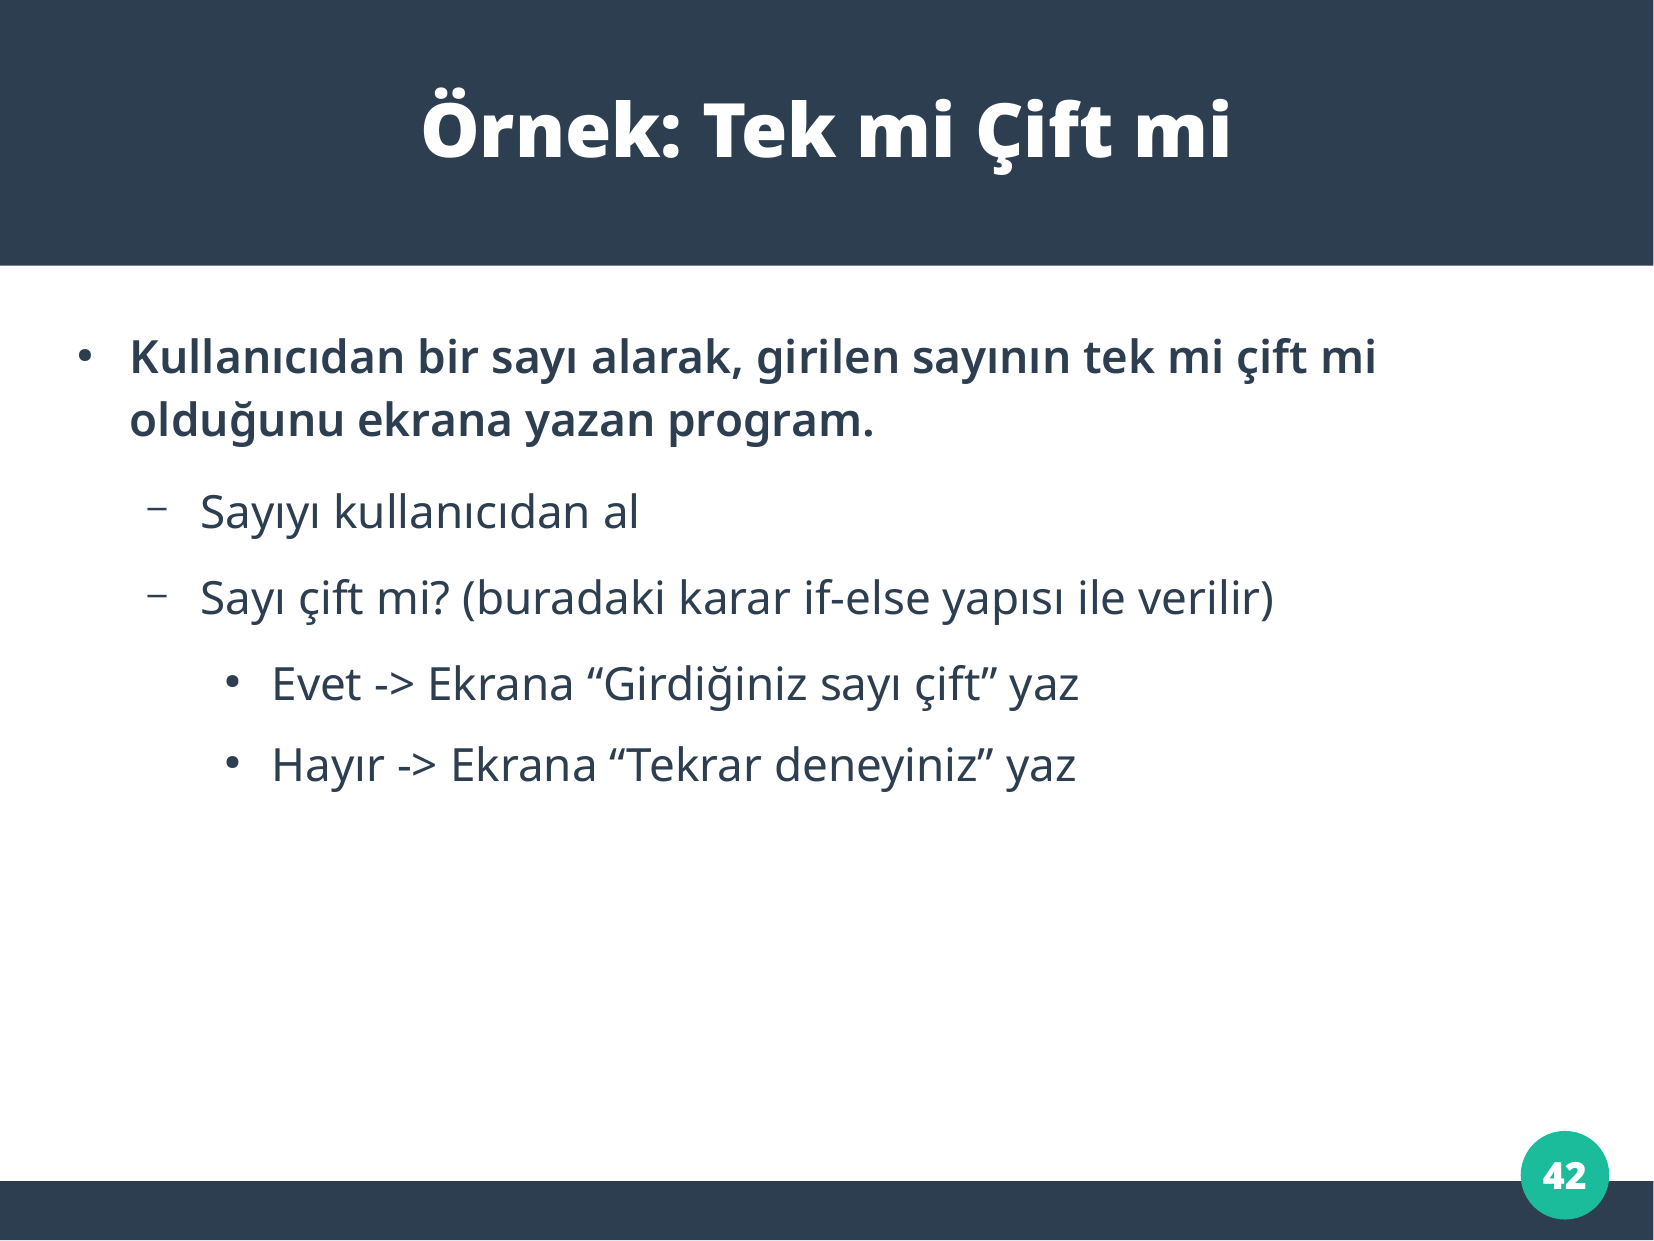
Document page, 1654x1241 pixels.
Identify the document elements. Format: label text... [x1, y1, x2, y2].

title Örnek: Tek mi Çift mi [59, 49, 1595, 207]
list Kullanıcıdan bir sayı alarak, girilen sayının tek mi çift mi olduğunu ekrana yazan program. Sayıyı kullanıcıdan al Sayı çift mi? (buradaki karar if-else yapısı ile verilir) Evet -> Ekrana “Girdiğiniz sayı çift” yaz Hayır -> Ekrana “Tekrar deneyiniz” yaz [59, 324, 1595, 1152]
